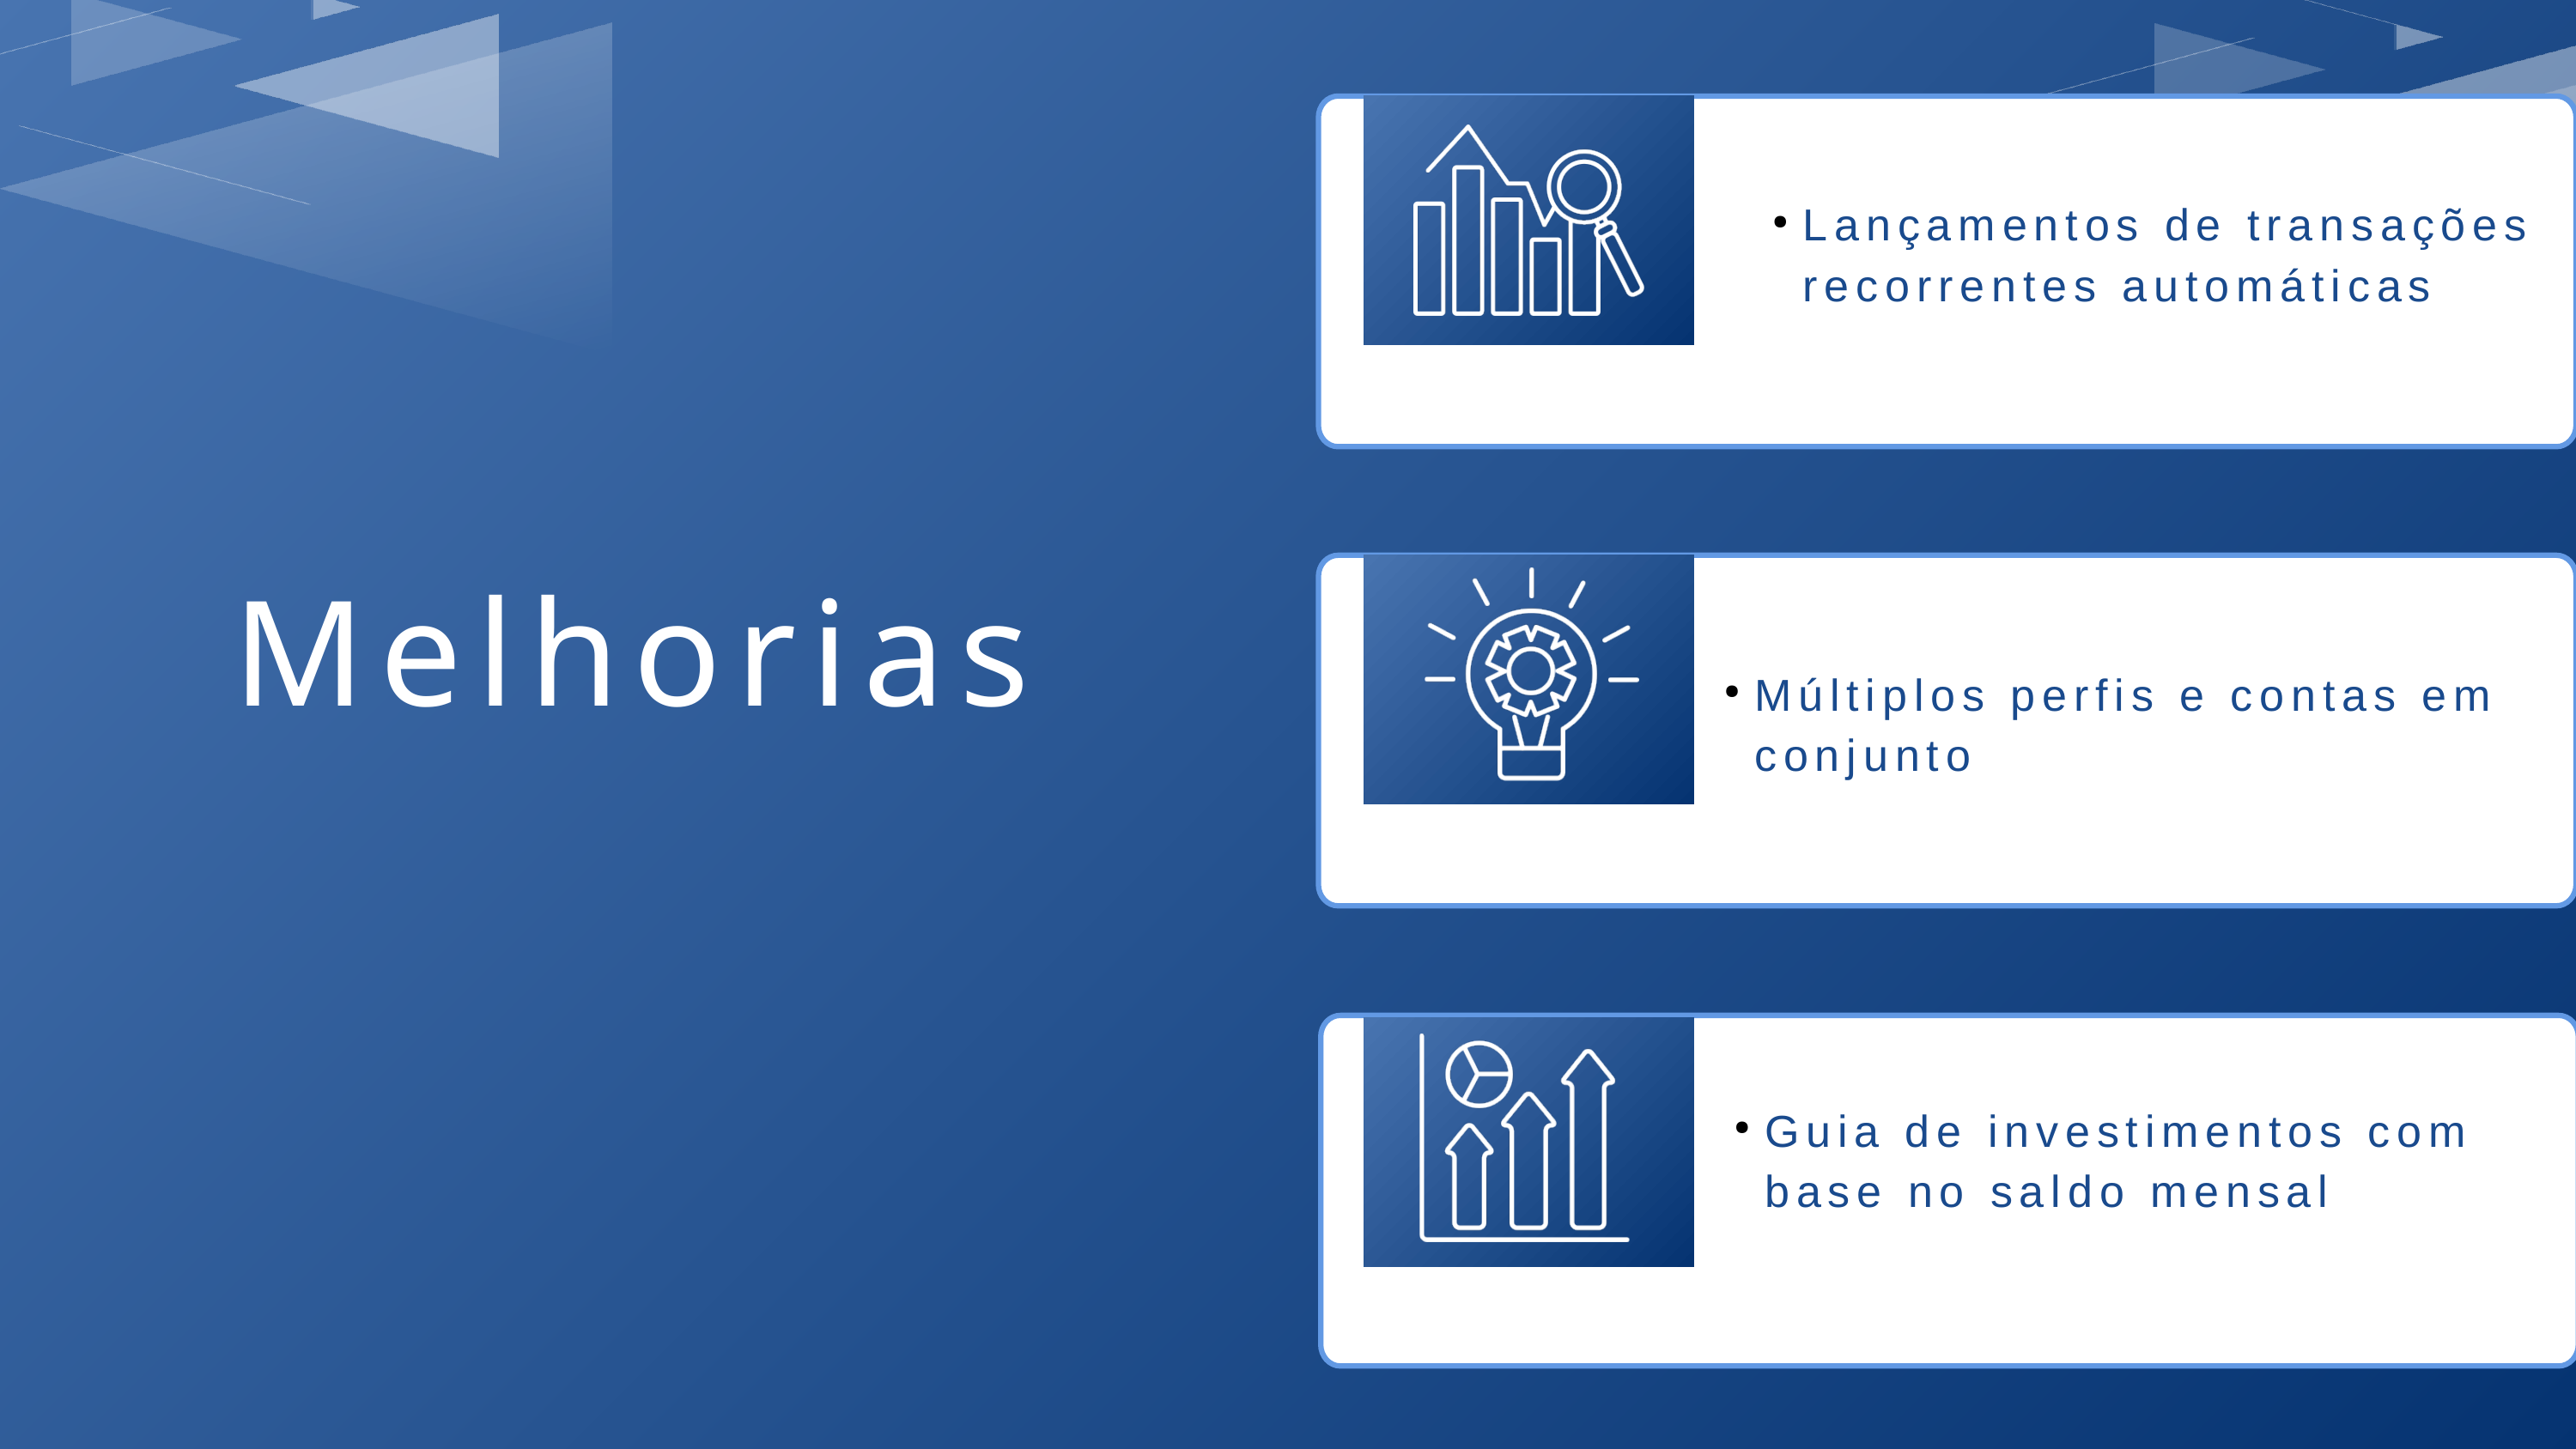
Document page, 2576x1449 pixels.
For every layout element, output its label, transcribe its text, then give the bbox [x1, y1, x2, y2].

text_box [1318, 555, 2576, 906]
text_box [1321, 1015, 2576, 1367]
text_box [1318, 0, 2576, 447]
text_box [0, 0, 615, 353]
text_box Guia de investimentos com base no saldo mensal [1734, 1094, 2561, 1217]
text_box Lançamentos de transações recorrentes automáticas [1772, 189, 2576, 312]
text_box Múltiplos perfis e contas em conjunto [1723, 658, 2576, 781]
text_box Melhorias [0, 579, 1318, 736]
